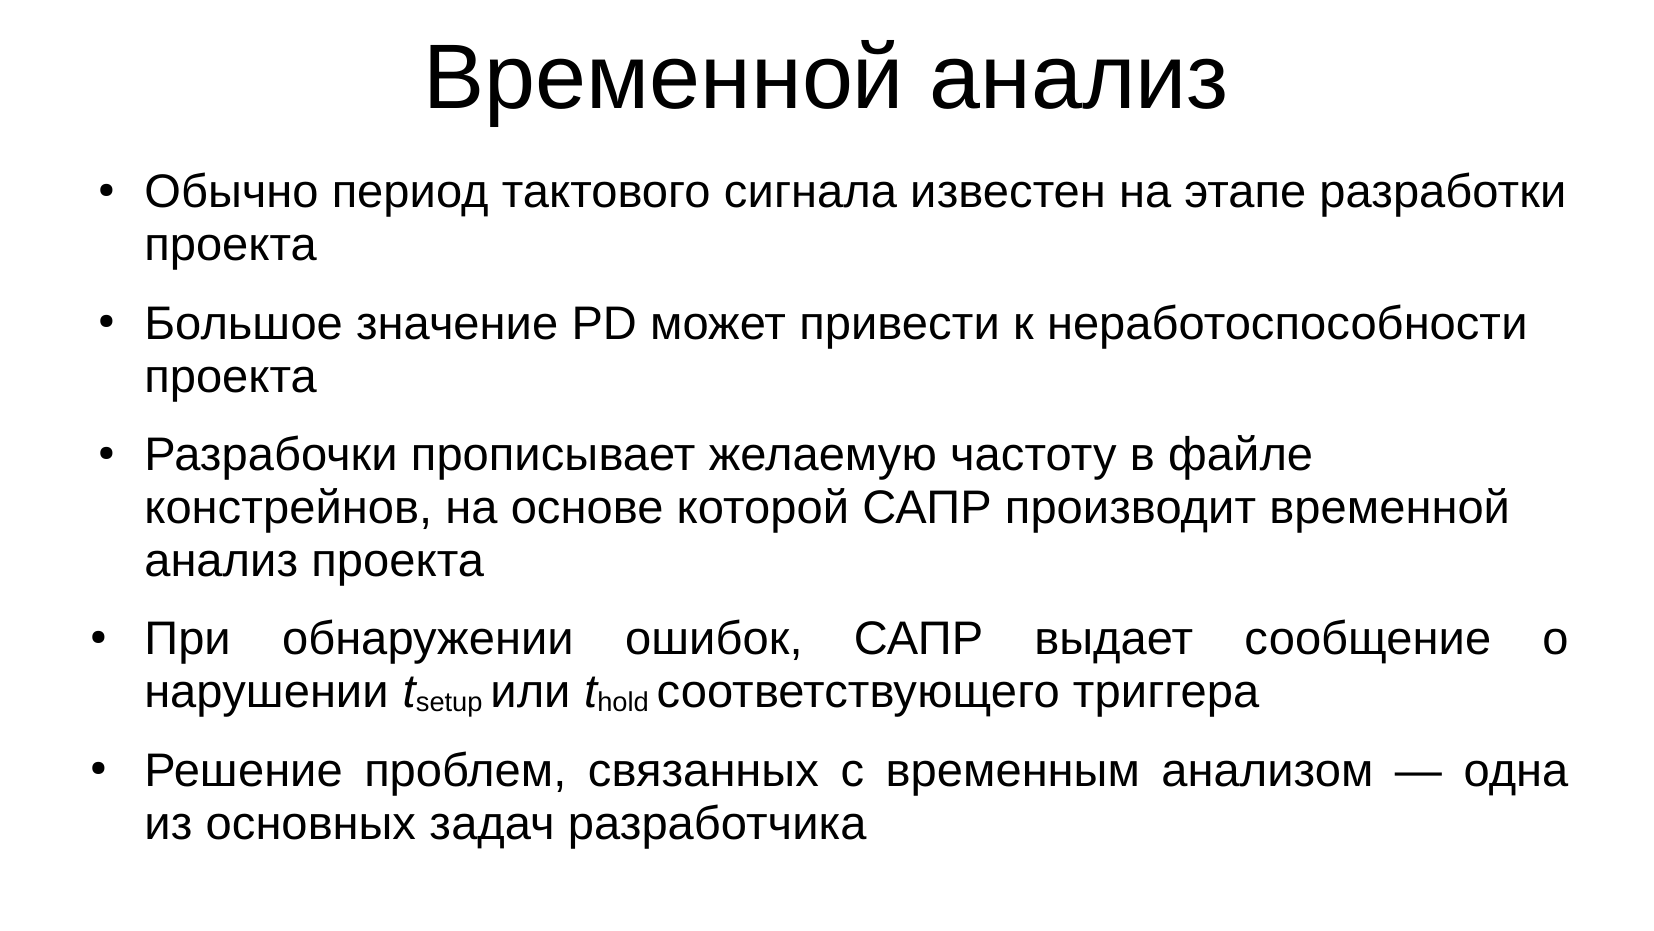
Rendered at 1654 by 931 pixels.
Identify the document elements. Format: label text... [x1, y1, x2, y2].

title Временной анализ [82, 19, 1571, 136]
list Обычно период тактового сигнала известен на этапе разработки проекта Большое значение PD может привести к неработоспособности проекта Разрабочки прописывает желаемую частоту в файле констрейнов, на основе которой САПР производит временной анализ проекта При обнаружении ошибок, САПР выдает сообщение о нарушении tsetup или thold соответствующего триггера Решение проблем, связанных с временным анализом — одна из основных задач разработчика [82, 165, 1571, 856]
